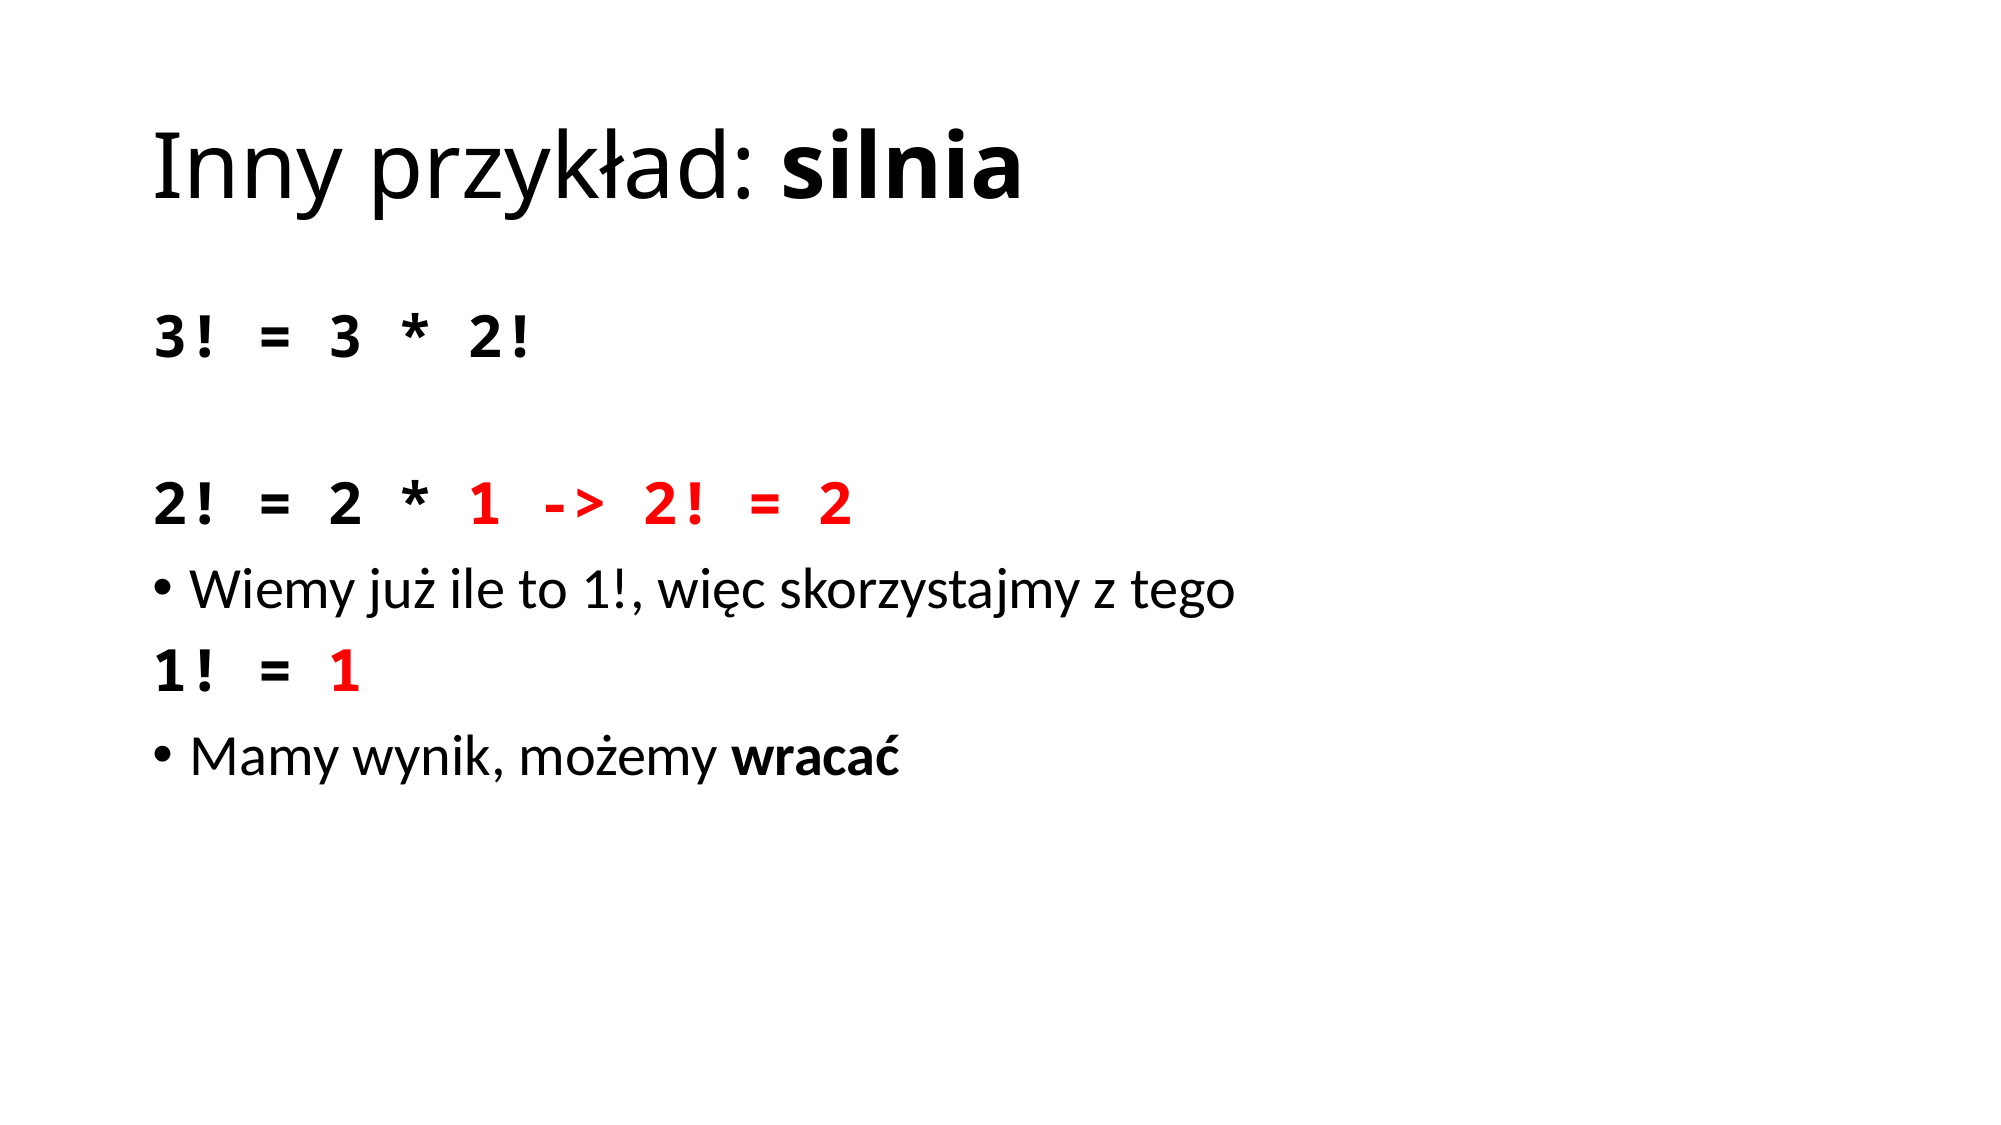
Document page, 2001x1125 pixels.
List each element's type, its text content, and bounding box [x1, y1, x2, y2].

title Inny przykład: silnia [137, 59, 1863, 278]
list 3! = 3 * 2! 2! = 2 * 1 -> 2! = 2 Wiemy już ile to 1!, więc skorzystajmy z tego 1! = 1 Mamy wynik, możemy wracać [137, 299, 1863, 1014]
